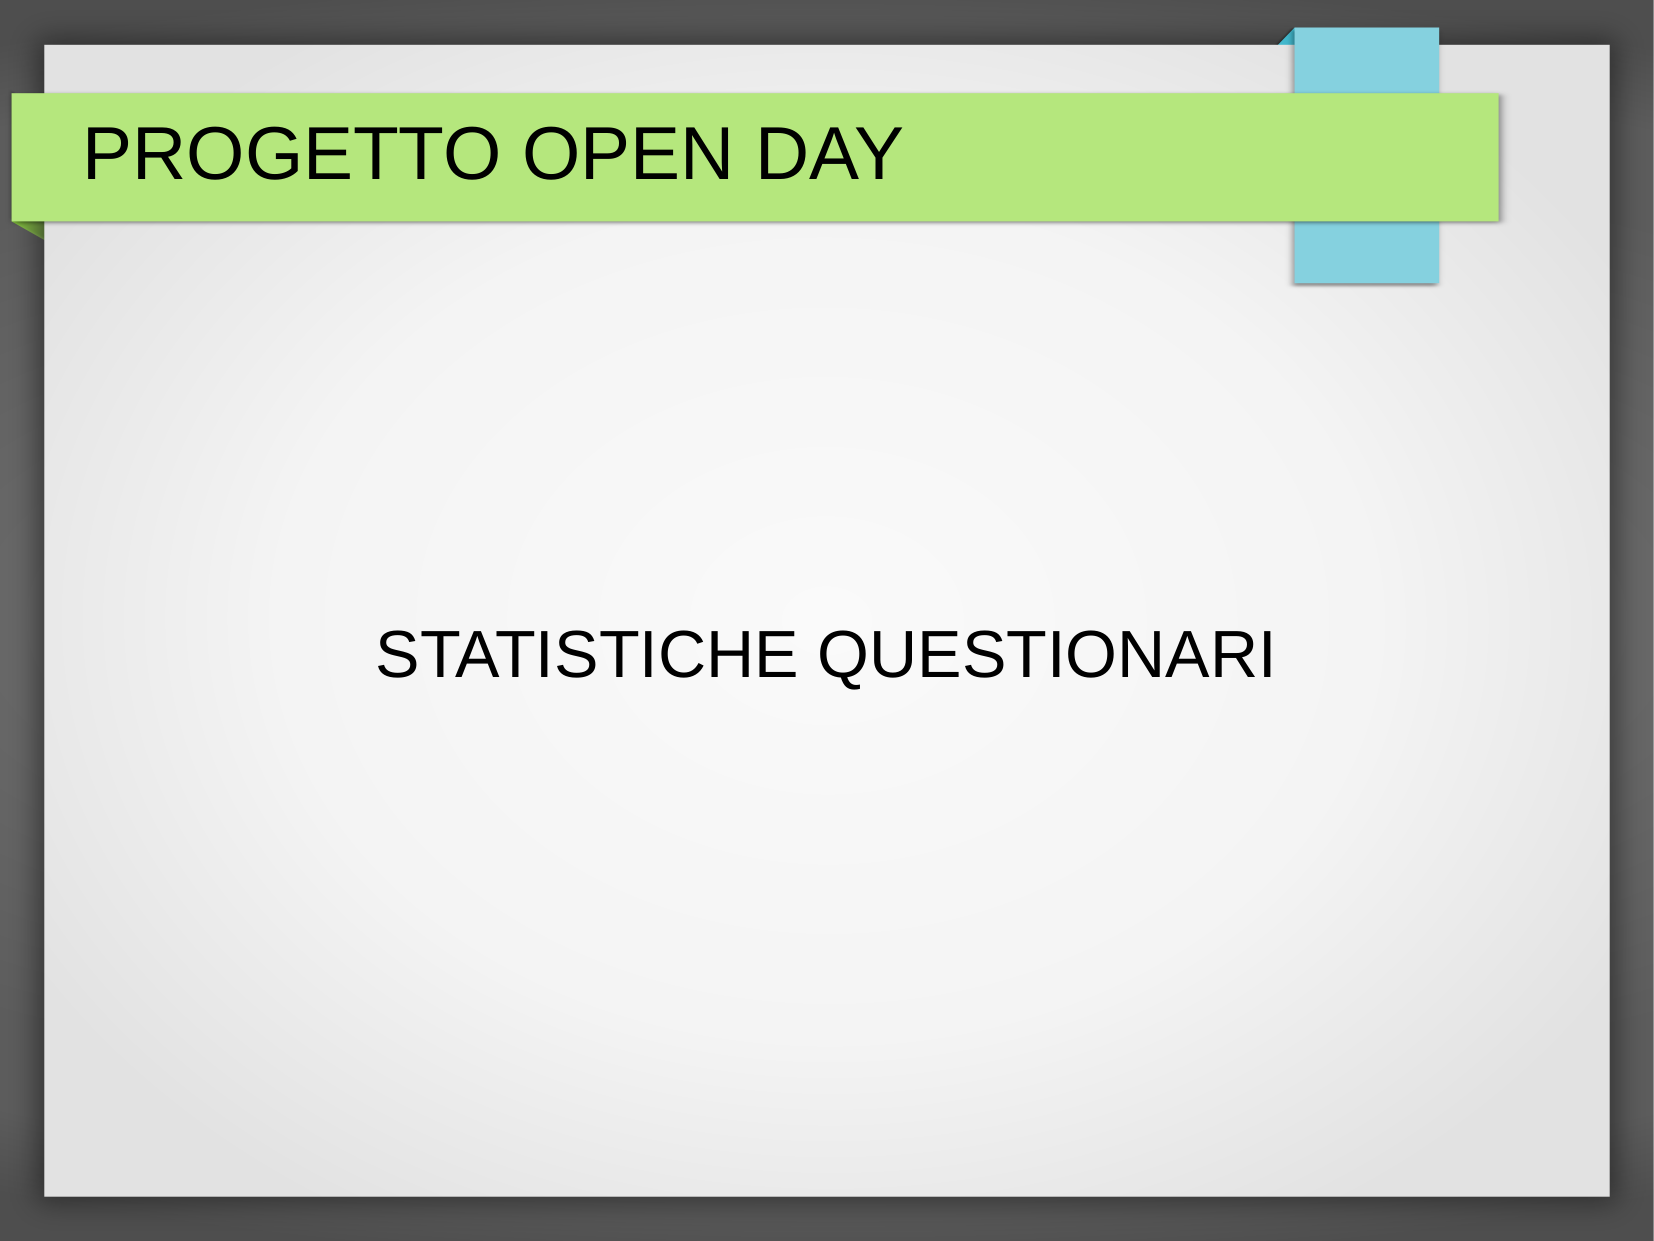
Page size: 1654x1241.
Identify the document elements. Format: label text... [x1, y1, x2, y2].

title PROGETTO OPEN DAY [82, 94, 1264, 213]
picture [0, 0, 1654, 1241]
subtitle STATISTICHE QUESTIONARI [82, 295, 1571, 1015]
